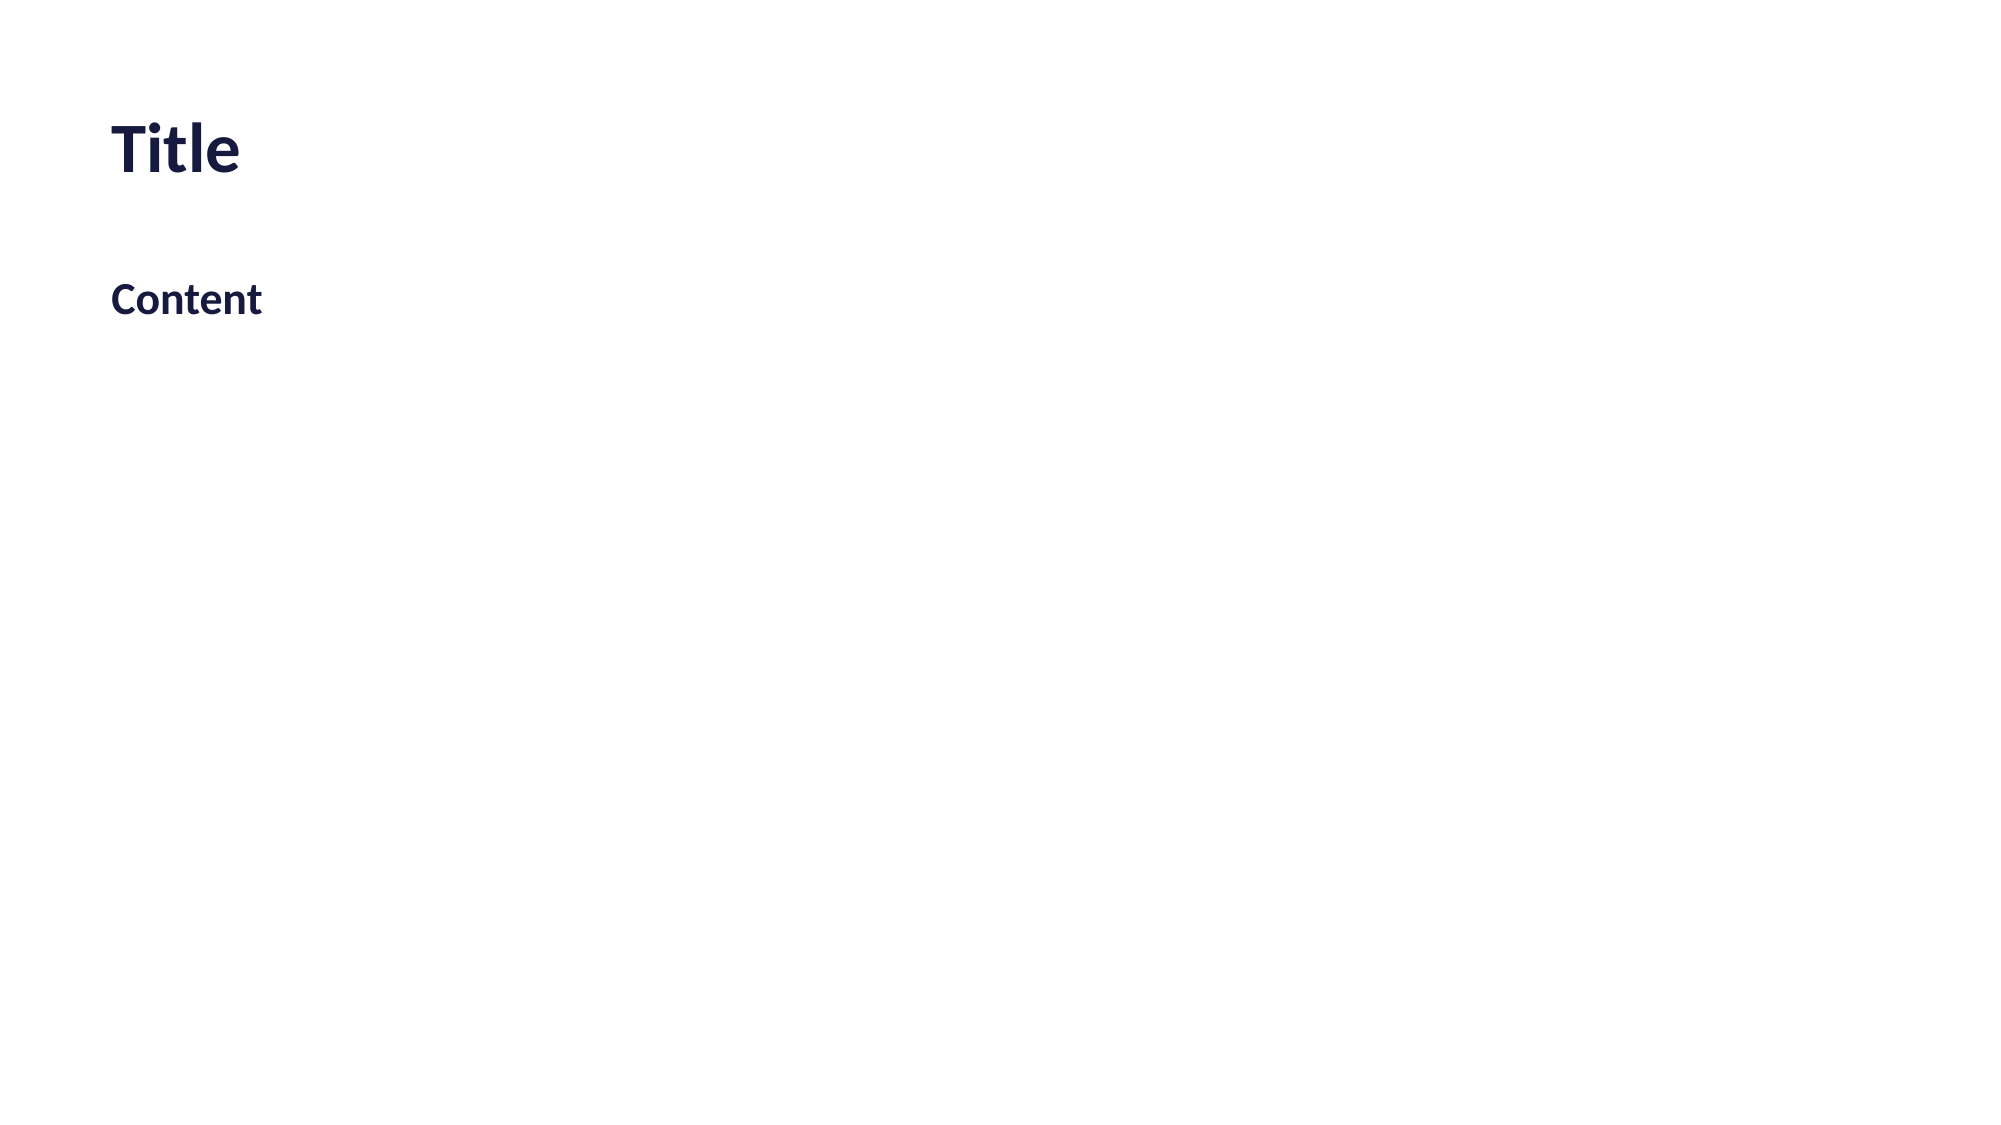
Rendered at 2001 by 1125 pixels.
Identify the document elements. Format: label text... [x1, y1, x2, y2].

list Content [111, 274, 1889, 997]
title Title [111, 99, 1889, 200]
